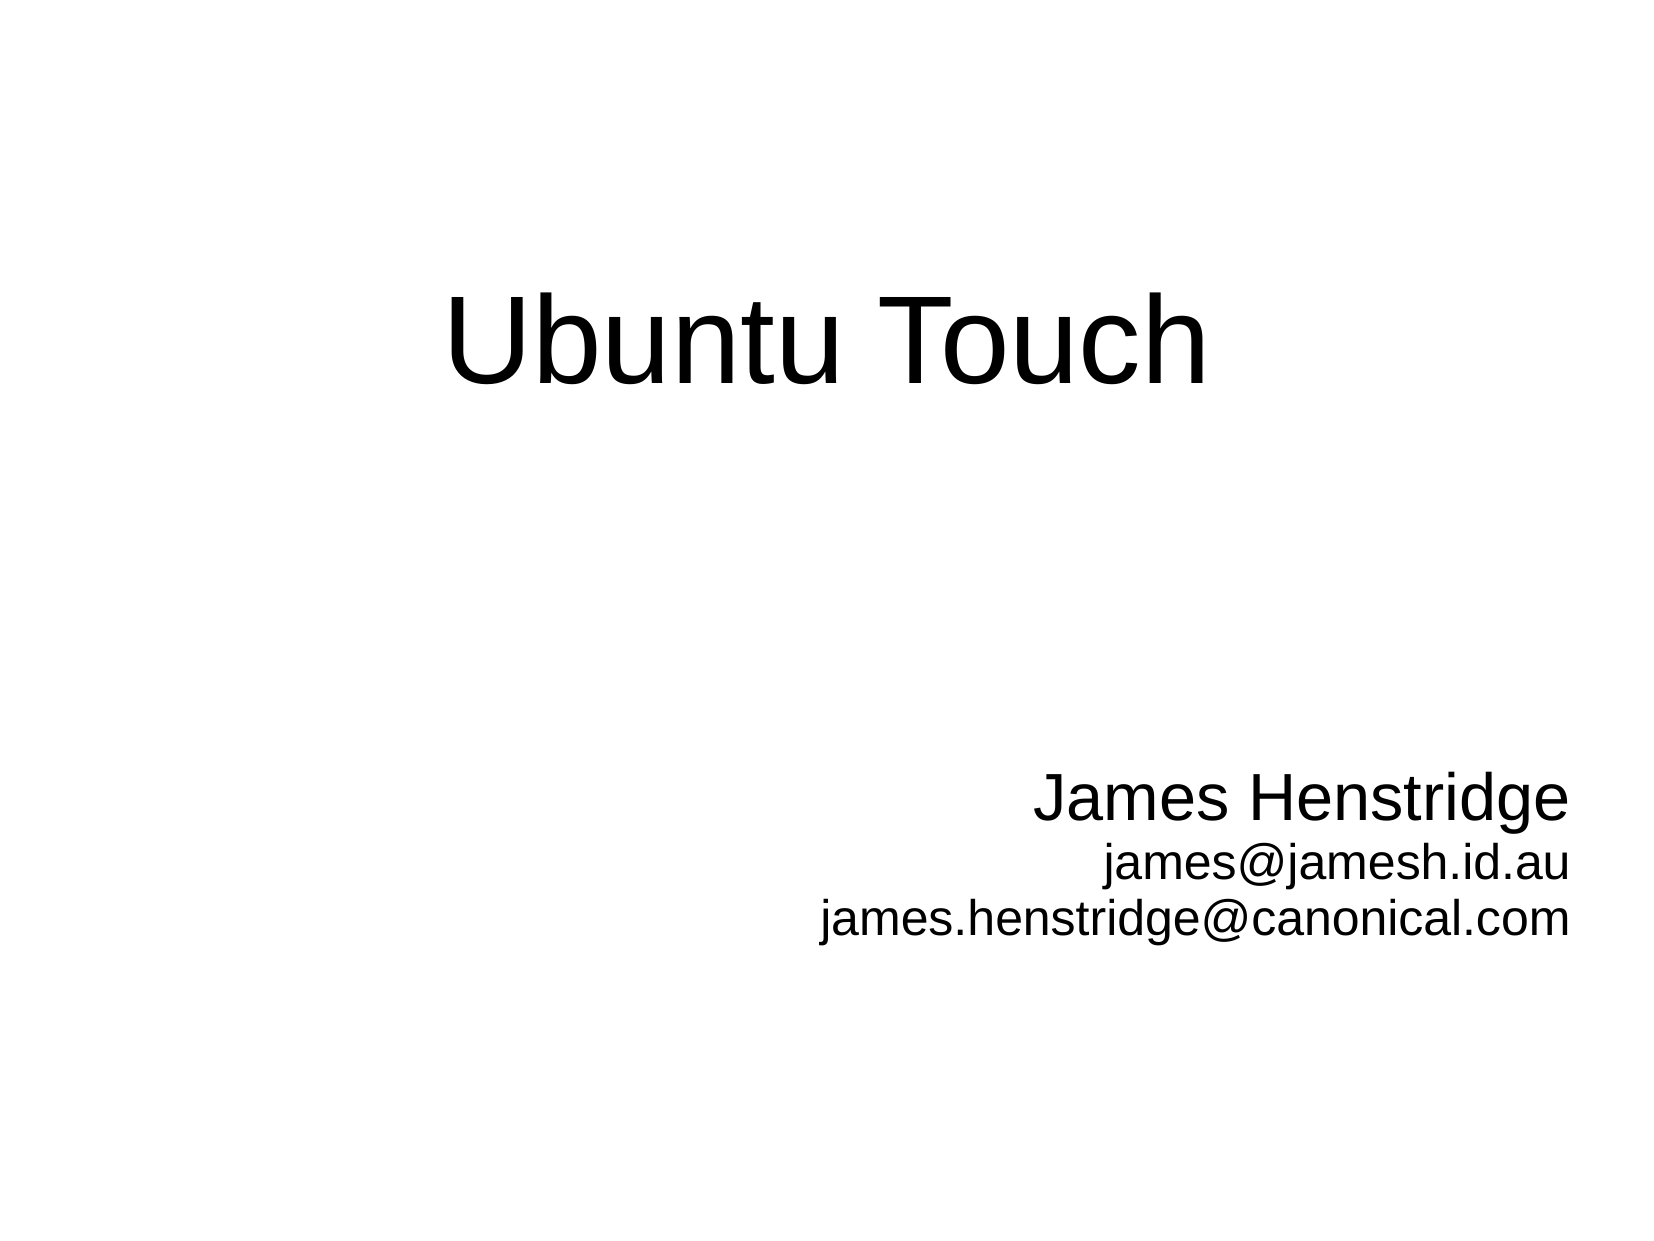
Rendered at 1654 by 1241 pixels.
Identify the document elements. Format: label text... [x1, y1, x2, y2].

subtitle James Henstridge james@jamesh.id.au james.henstridge@canonical.com [82, 696, 1571, 1010]
title Ubuntu Touch [82, 236, 1571, 444]
